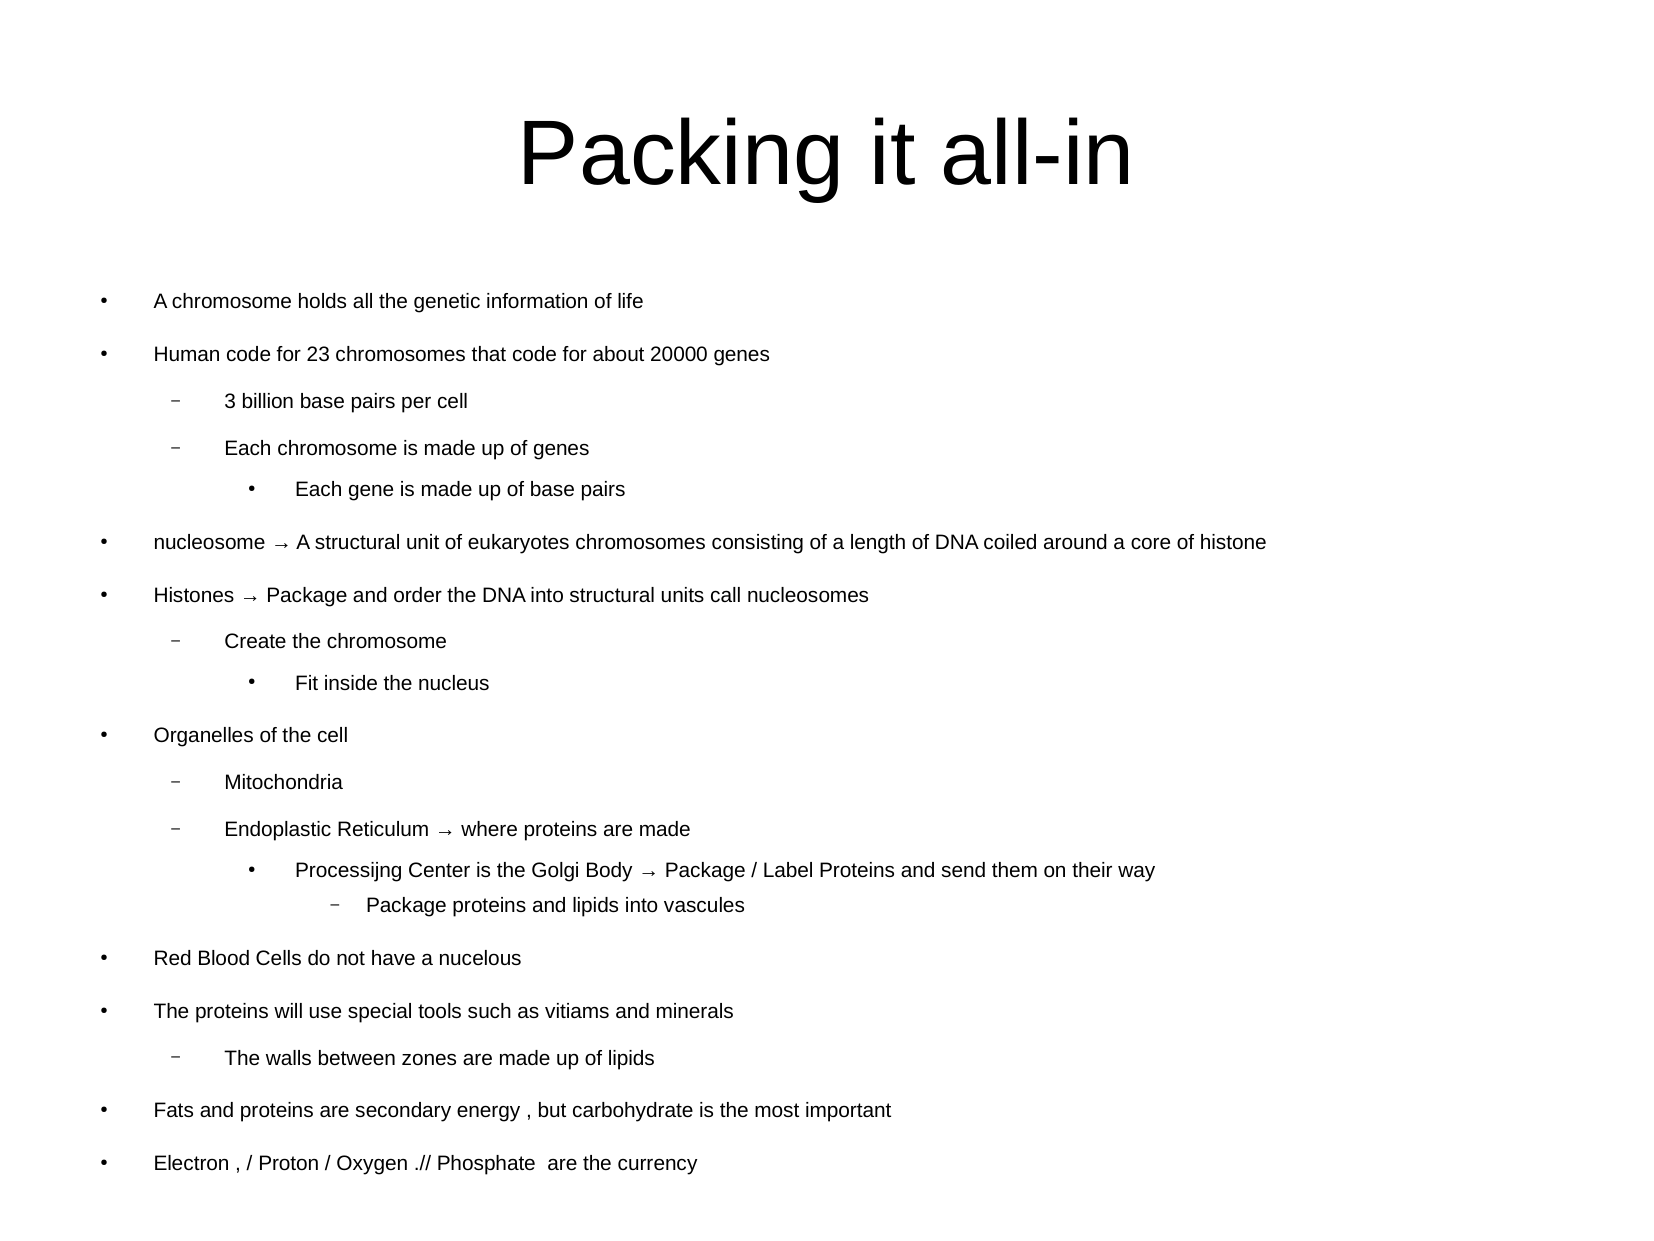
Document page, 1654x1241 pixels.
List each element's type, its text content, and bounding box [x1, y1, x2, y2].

title Packing it all-in [82, 49, 1571, 257]
list A chromosome holds all the genetic information of life Human code for 23 chromosomes that code for about 20000 genes 3 billion base pairs per cell Each chromosome is made up of genes Each gene is made up of base pairs nucleosome → A structural unit of eukaryotes chromosomes consisting of a length of DNA coiled around a core of histone Histones → Package and order the DNA into structural units call nucleosomes Create the chromosome Fit inside the nucleus Organelles of the cell Mitochondria Endoplastic Reticulum → where proteins are made Processijng Center is the Golgi Body → Package / Label Proteins and send them on their way Package proteins and lipids into vascules Red Blood Cells do not have a nucelous The proteins will use special tools such as vitiams and minerals The walls between zones are made up of lipids Fats and proteins are secondary energy , but carbohydrate is the most important Electron , / Proton / Oxygen .// Phosphate are the currency [82, 290, 1560, 1217]
